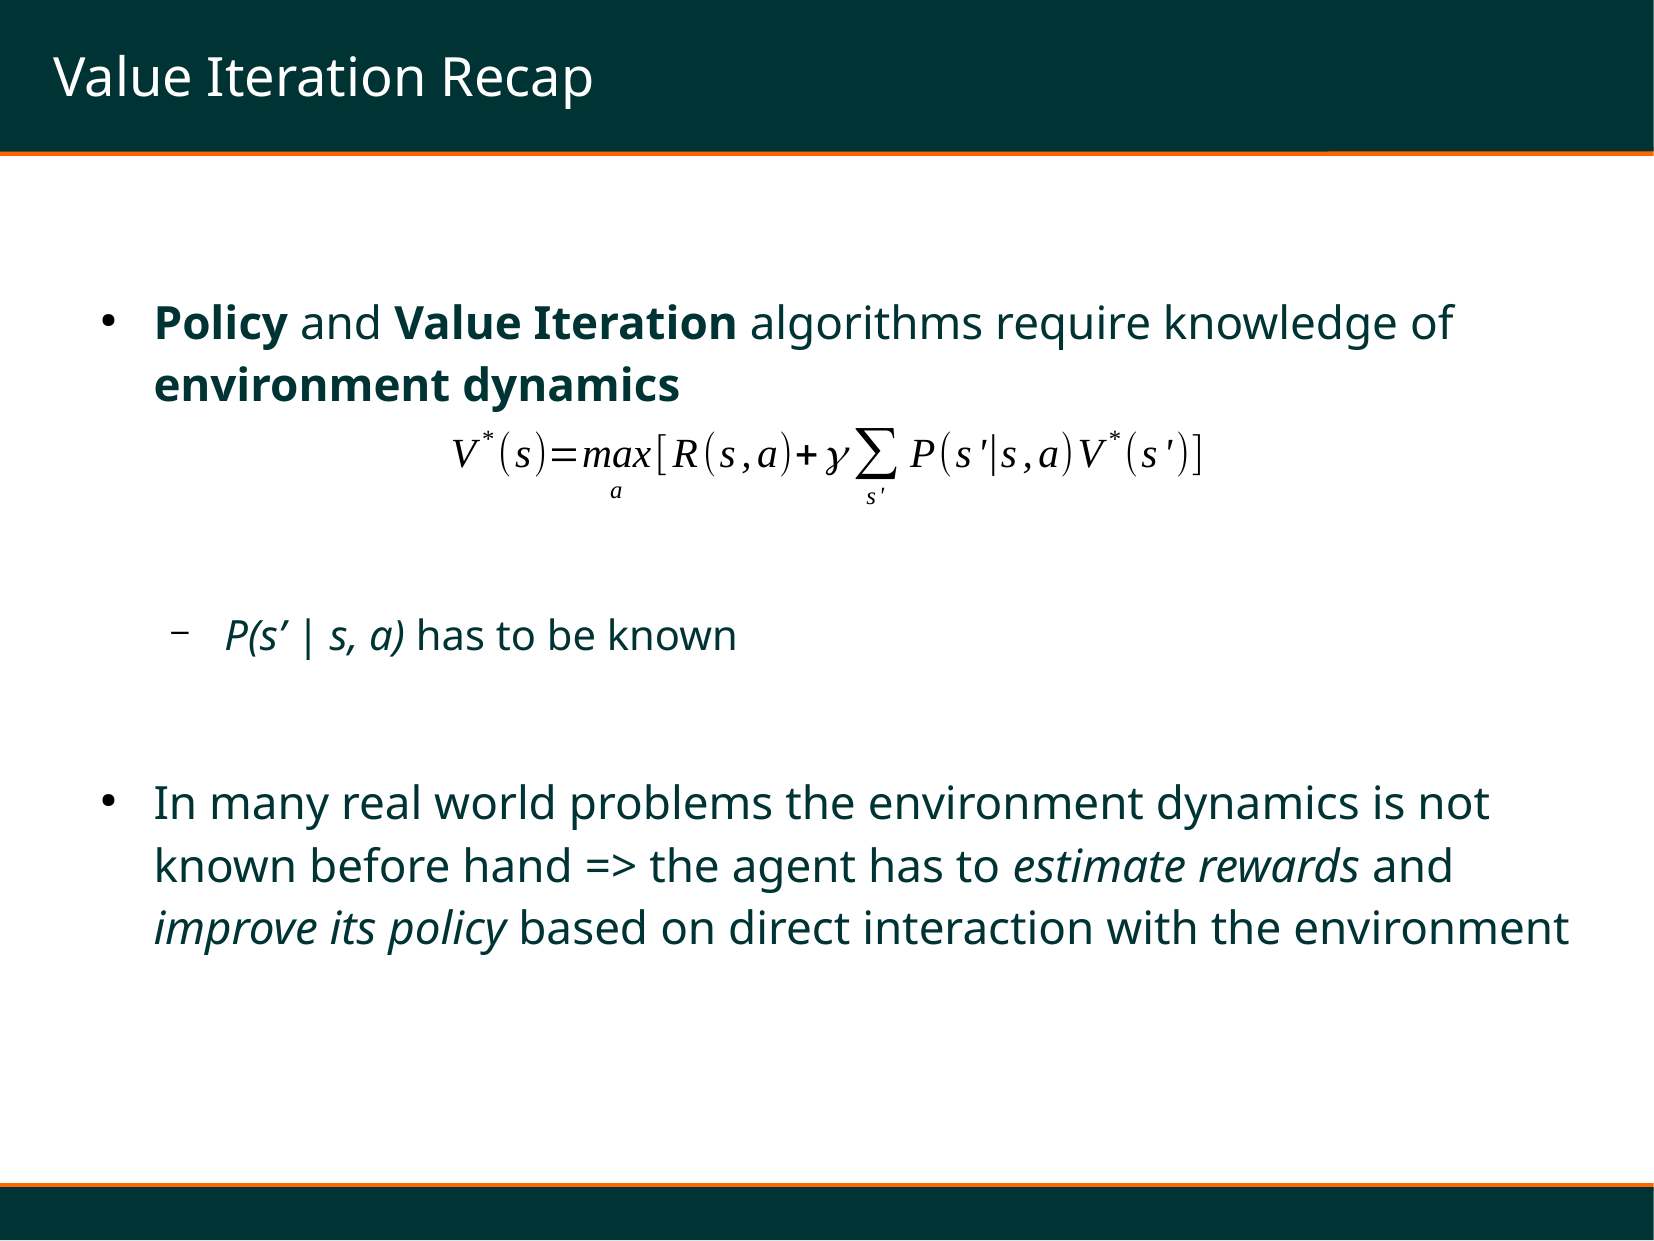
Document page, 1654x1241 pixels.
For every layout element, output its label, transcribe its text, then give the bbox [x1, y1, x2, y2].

chart [444, 425, 1209, 511]
list Policy and Value Iteration algorithms require knowledge of environment dynamics P(s’ | s, a) has to be known In many real world problems the environment dynamics is not known before hand => the agent has to estimate rewards and improve its policy based on direct interaction with the environment [82, 290, 1571, 1010]
title Value Iteration Recap [0, 0, 1329, 152]
